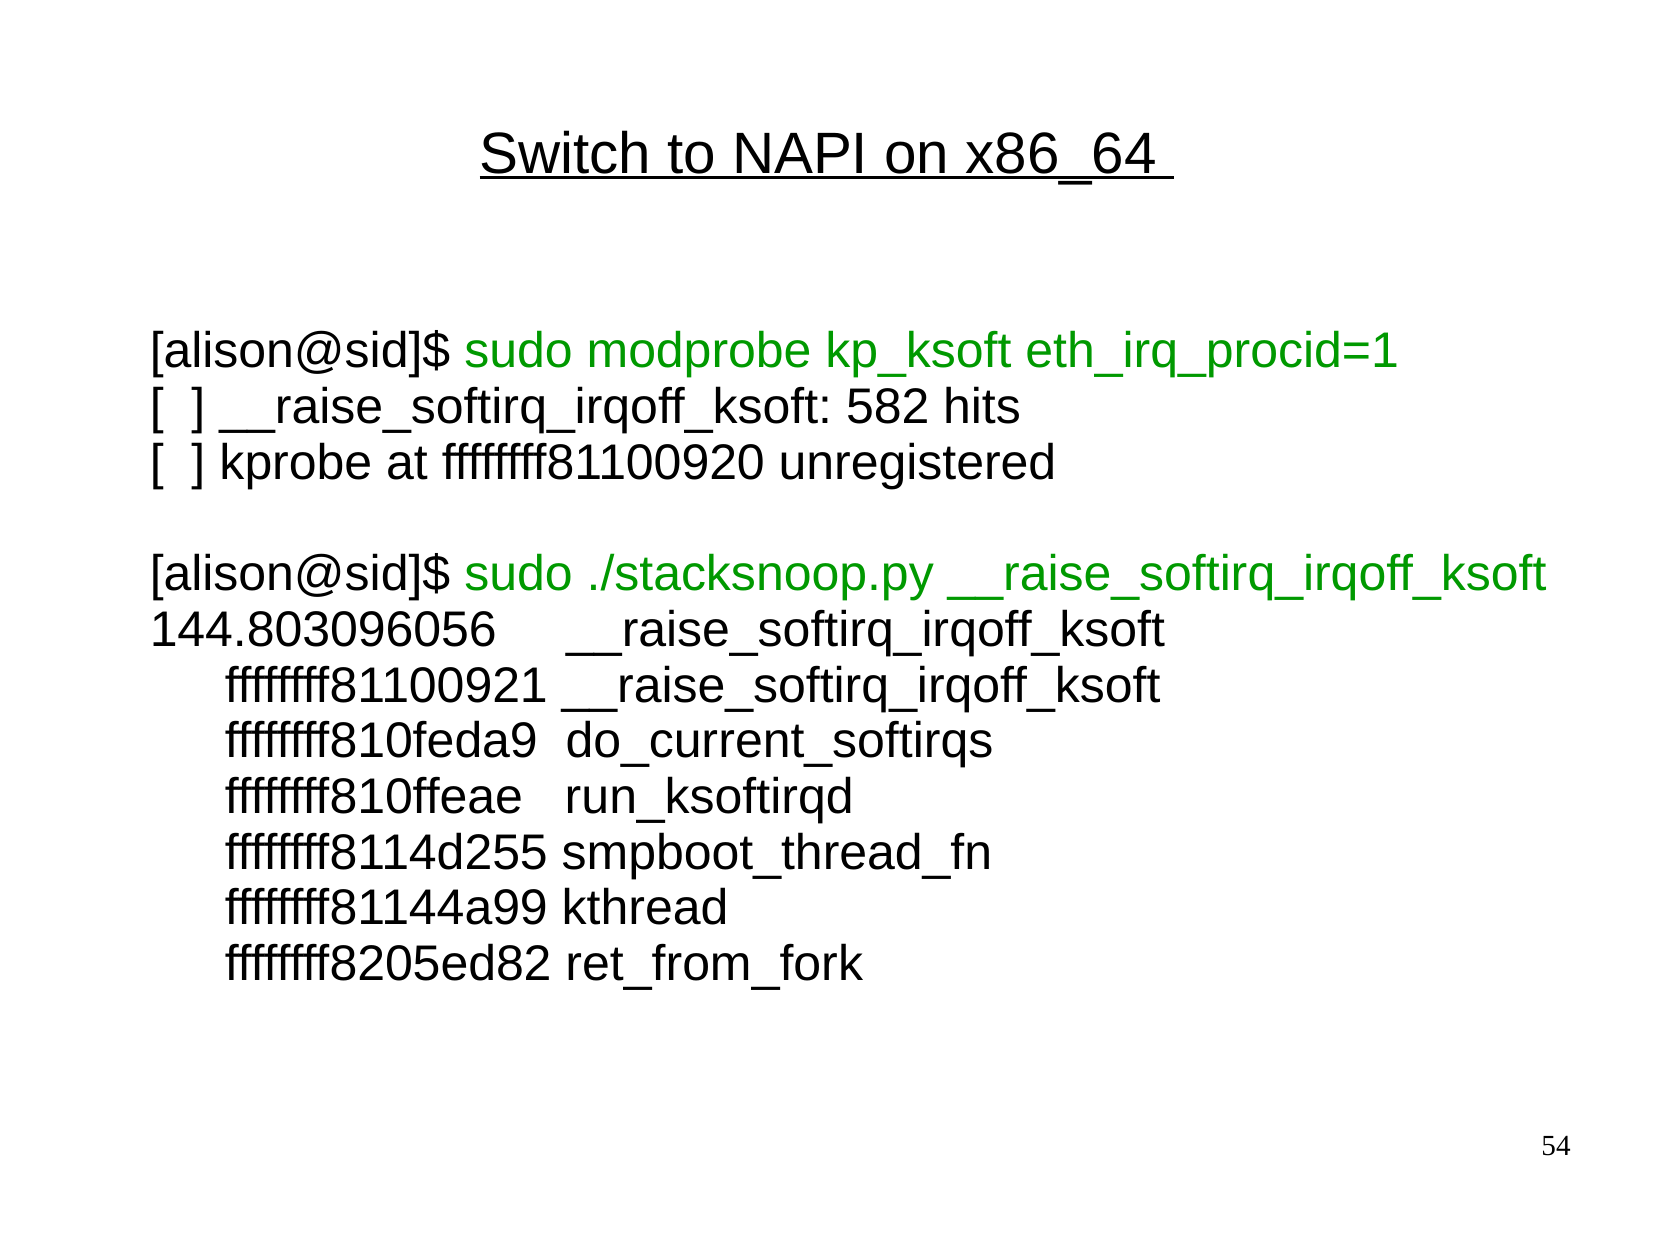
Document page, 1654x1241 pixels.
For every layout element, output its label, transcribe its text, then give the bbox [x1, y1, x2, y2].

text_box [alison@sid]$ sudo modprobe kp_ksoft eth_irq_procid=1 [ ] __raise_softirq_irqoff_ksoft: 582 hits [ ] kprobe at ffffffff81100920 unregistered [alison@sid]$ sudo ./stacksnoop.py __raise_softirq_irqoff_ksoft 144.803096056 __raise_softirq_irqoff_ksoft ffffffff81100921 __raise_softirq_irqoff_ksoft ffffffff810feda9 do_current_softirqs ffffffff810ffeae run_ksoftirqd ffffffff8114d255 smpboot_thread_fn ffffffff81144a99 kthread ffffffff8205ed82 ret_from_fork [135, 315, 1576, 1055]
title Switch to NAPI on x86_64 [82, 49, 1571, 257]
